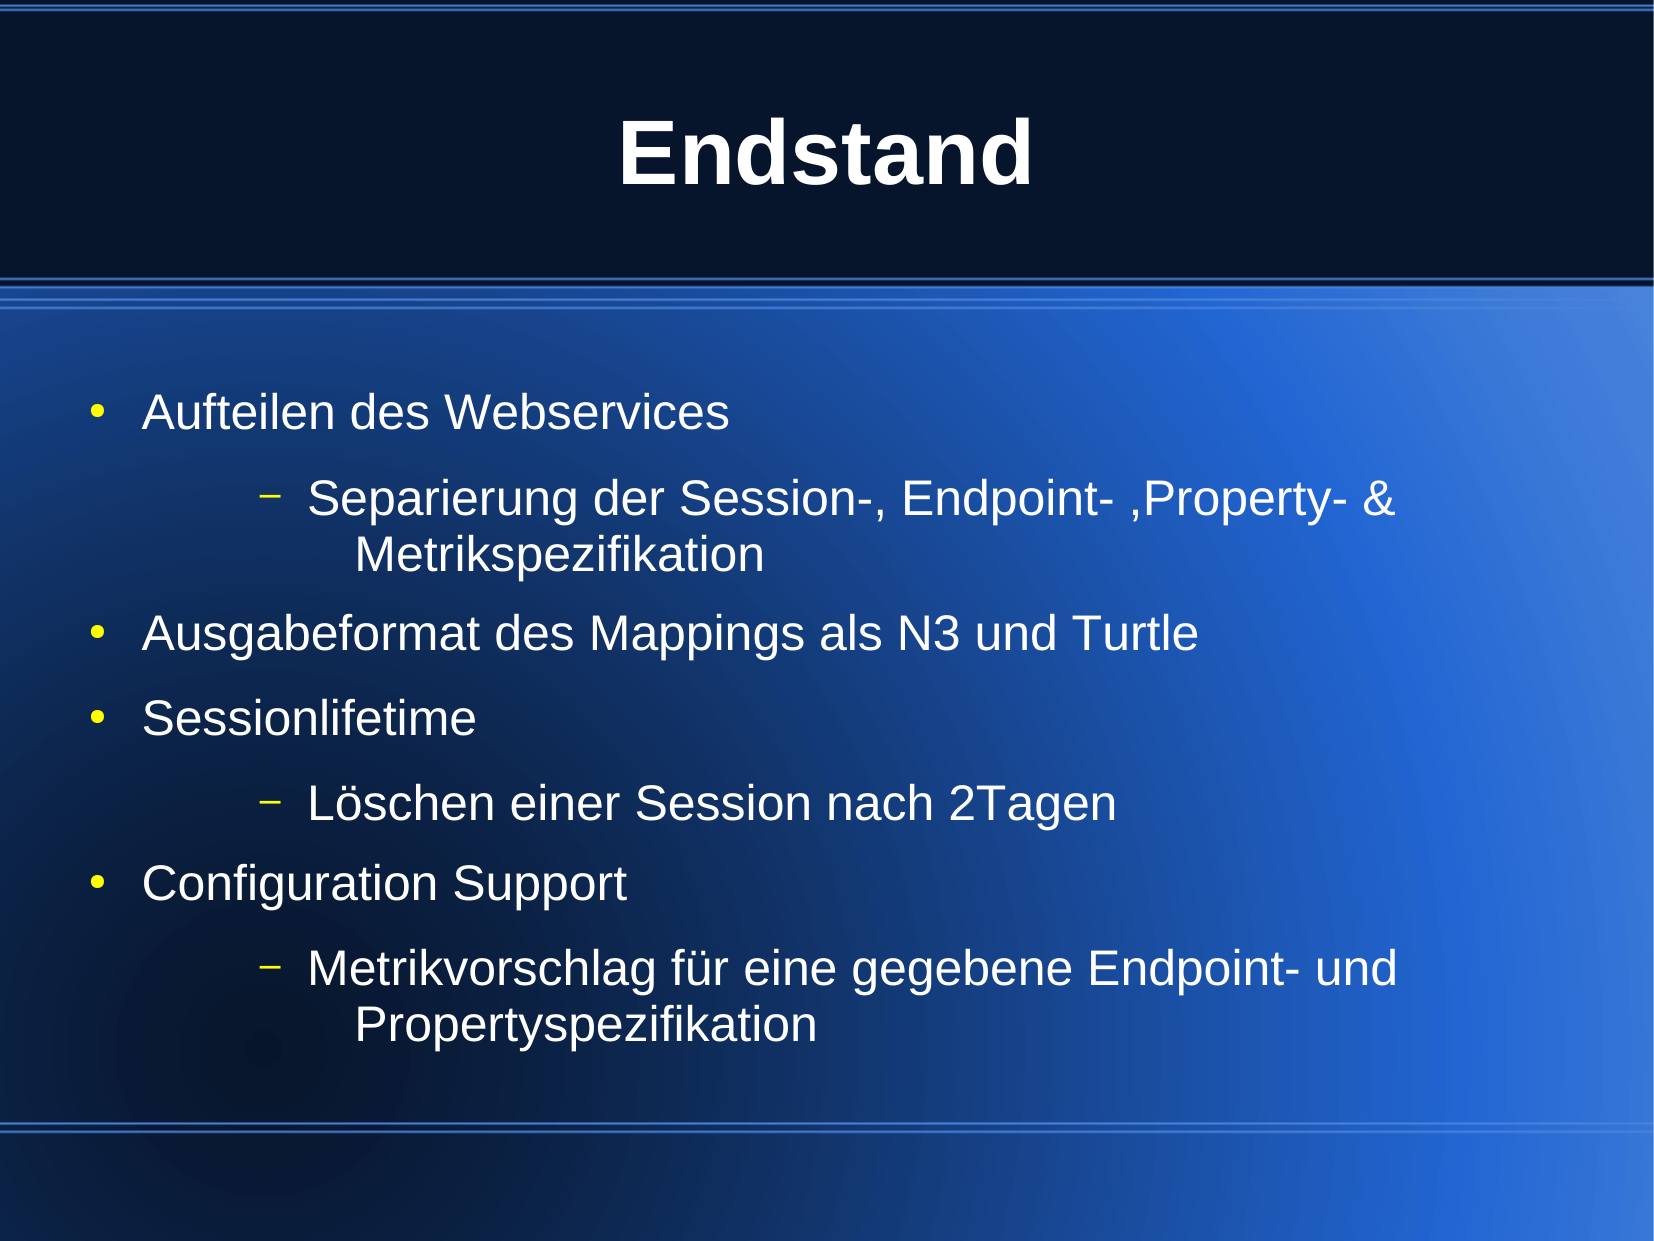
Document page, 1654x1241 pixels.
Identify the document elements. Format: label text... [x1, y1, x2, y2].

list Aufteilen des Webservices Separierung der Session-, Endpoint- ,Property- & Metrikspezifikation Ausgabeformat des Mappings als N3 und Turtle Sessionlifetime Löschen einer Session nach 2Tagen Configuration Support Metrikvorschlag für eine gegebene Endpoint- und Propertyspezifikation [70, 384, 1459, 1052]
title Endstand [82, 49, 1571, 257]
picture [0, 0, 1654, 1241]
